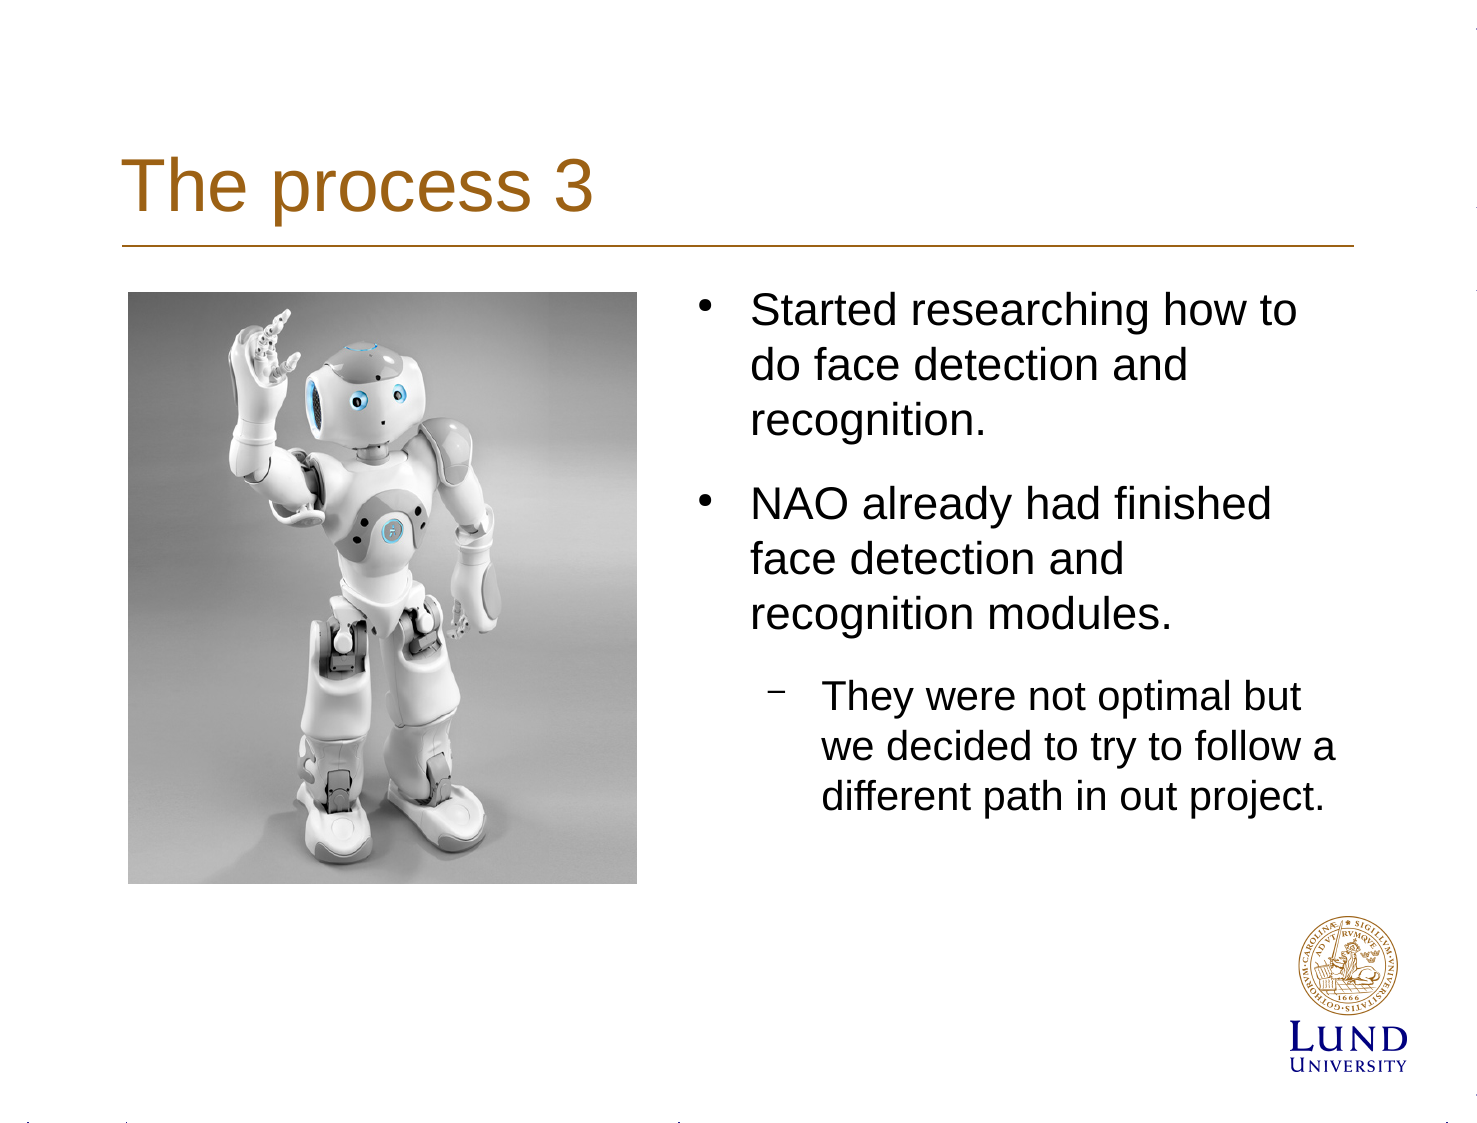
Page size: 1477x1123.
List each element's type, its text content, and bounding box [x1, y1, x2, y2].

picture [128, 292, 637, 884]
list Started researching how to do face detection and recognition. NAO already had finished face detection and recognition modules. They were not optimal but we decided to try to follow a different path in out project. [664, 272, 1356, 849]
list [121, 273, 636, 884]
picture [1290, 916, 1407, 1072]
title The process 3 [105, 46, 1354, 234]
